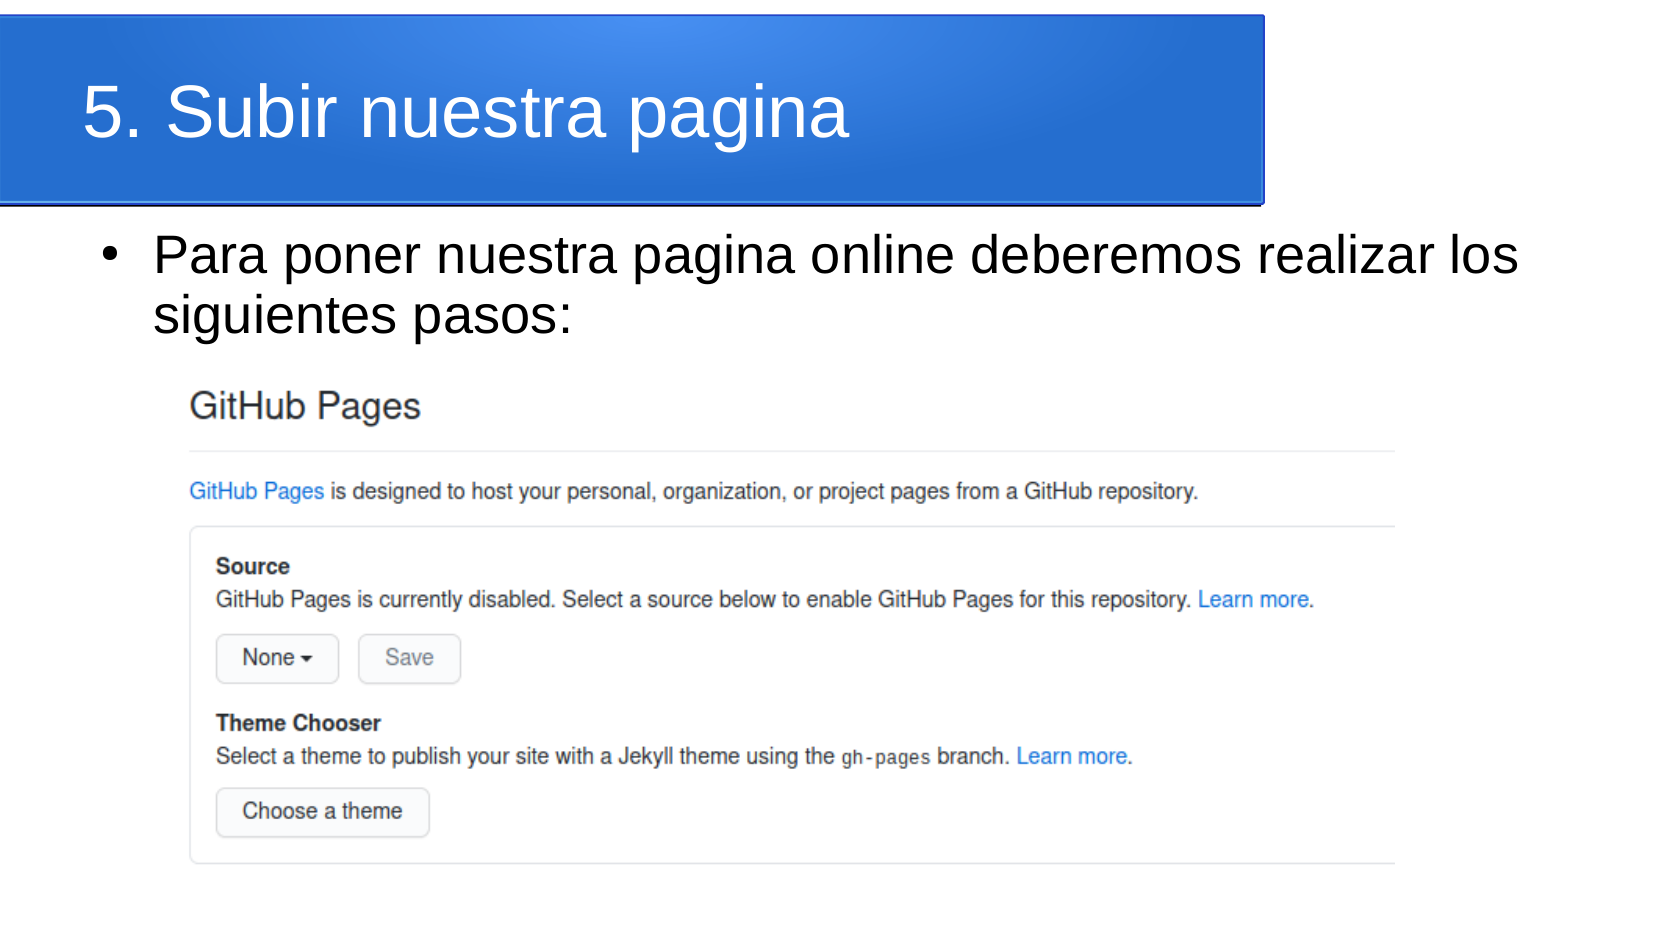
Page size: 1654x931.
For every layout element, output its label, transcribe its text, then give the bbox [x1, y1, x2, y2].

list Para poner nuestra pagina online deberemos realizar los siguientes pasos: [82, 224, 1571, 764]
picture [177, 377, 1395, 899]
title 5. Subir nuestra pagina [82, 35, 1235, 189]
